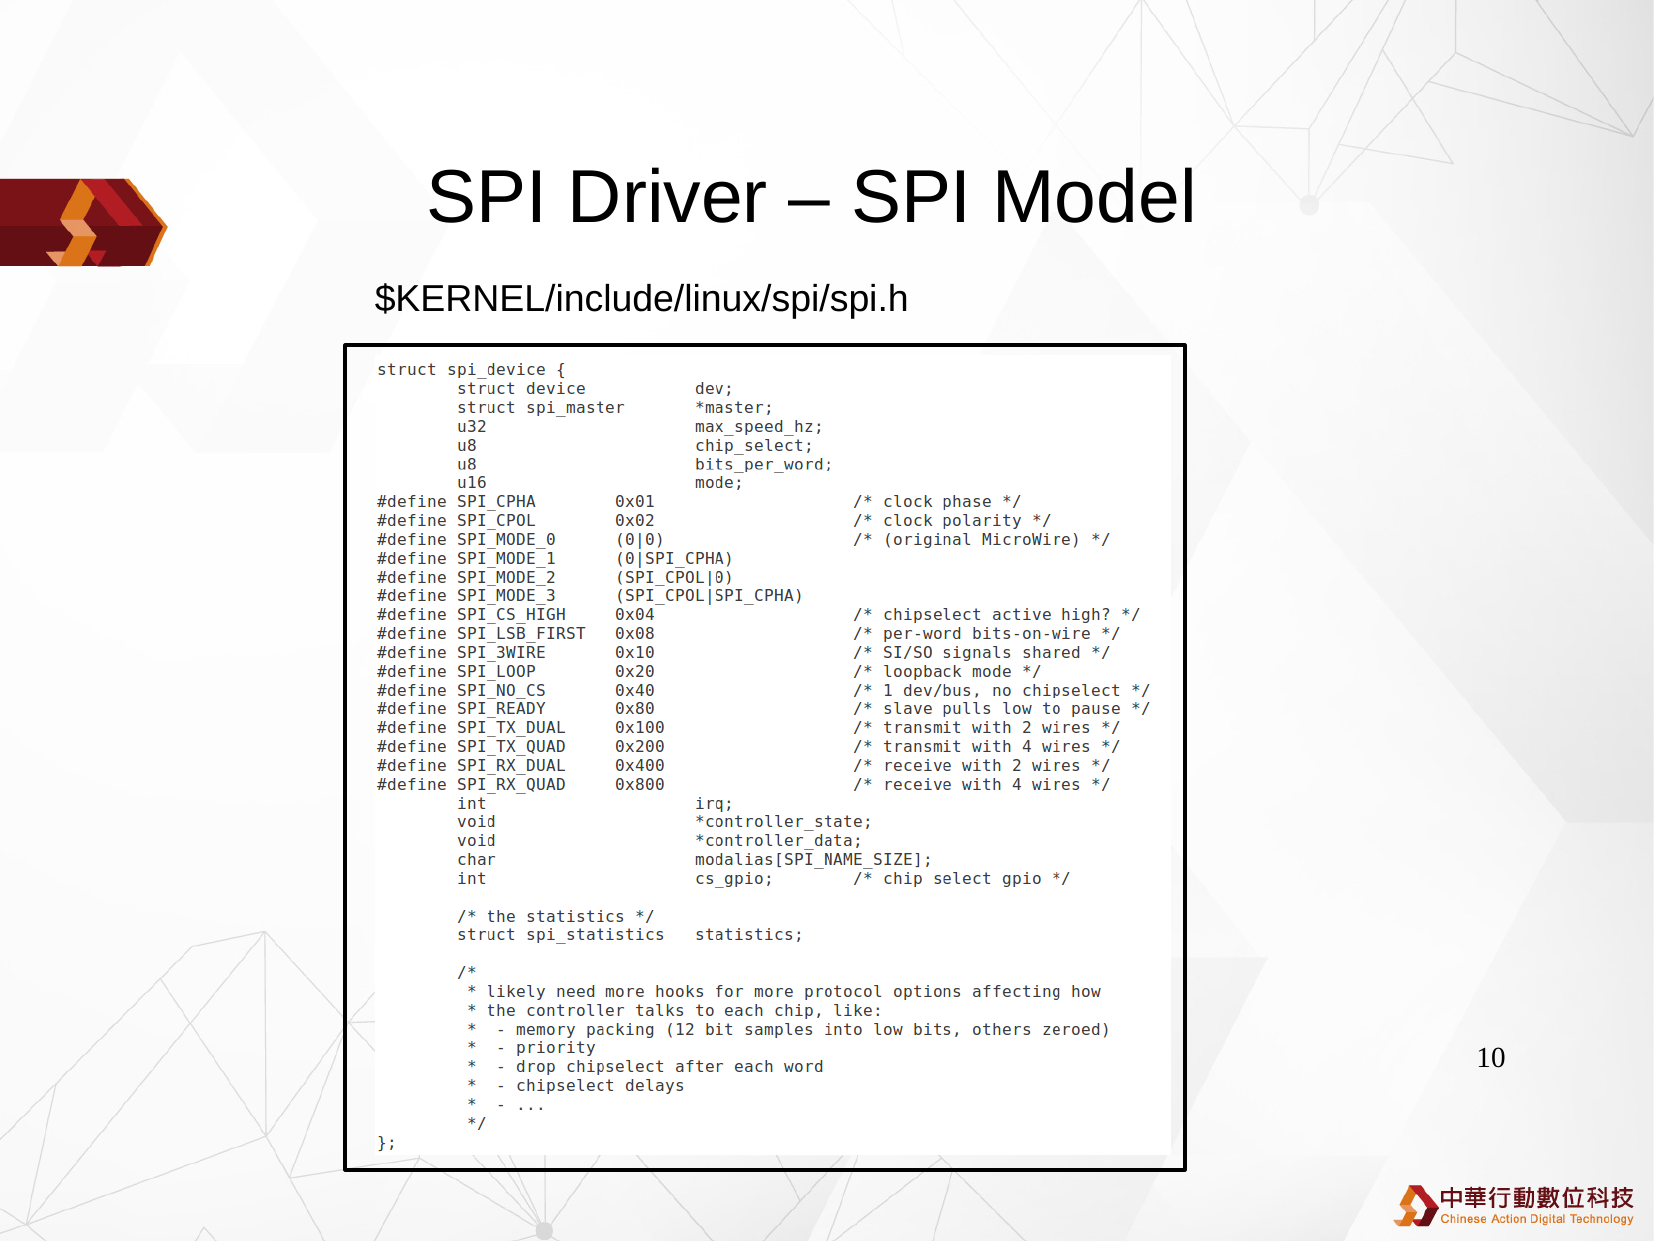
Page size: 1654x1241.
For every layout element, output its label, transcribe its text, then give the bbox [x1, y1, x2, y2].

text_box $KERNEL/include/linux/spi/spi.h [360, 270, 976, 331]
picture [0, 0, 1654, 1241]
title SPI Driver – SPI Model [118, 112, 1506, 281]
